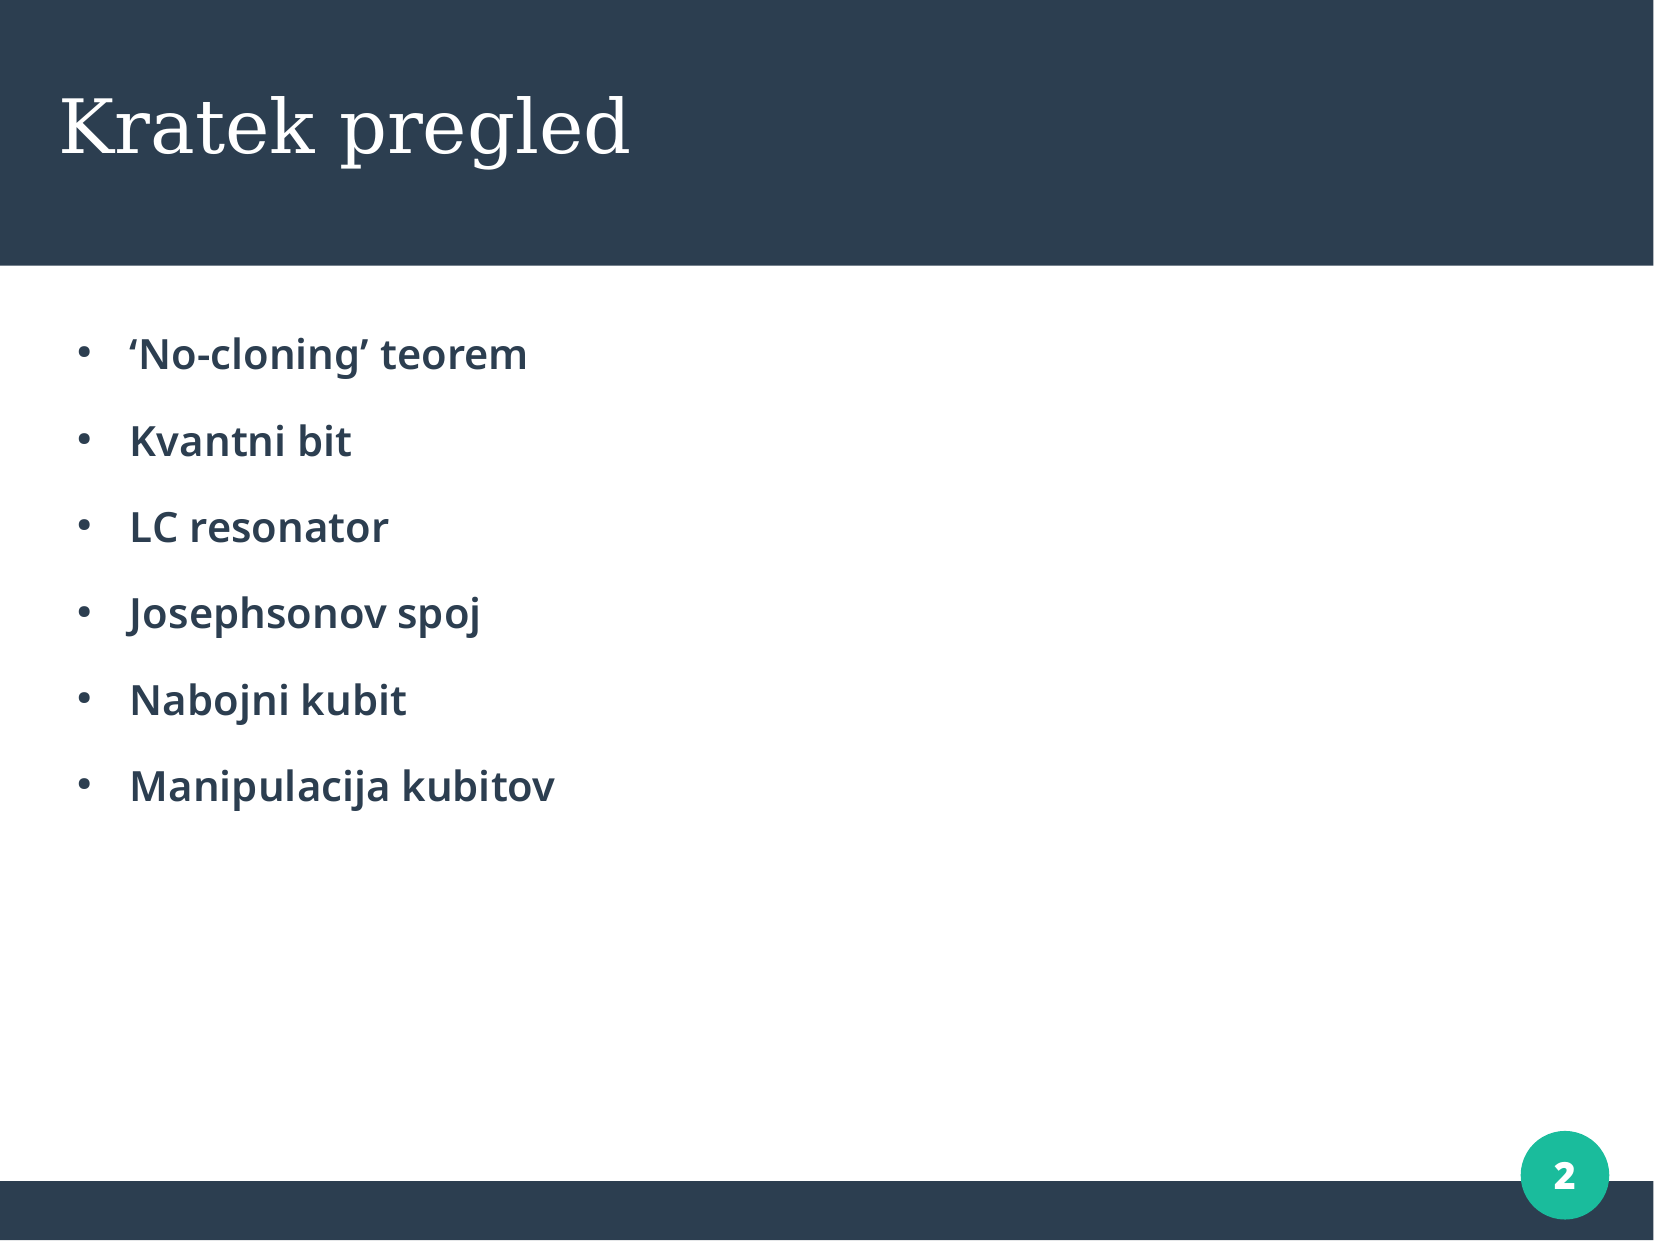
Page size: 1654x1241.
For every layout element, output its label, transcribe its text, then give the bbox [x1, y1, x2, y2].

title Kratek pregled [59, 49, 1595, 207]
list ‘No-cloning’ teorem Kvantni bit LC resonator Josephsonov spoj Nabojni kubit Manipulacija kubitov [59, 324, 1595, 1152]
